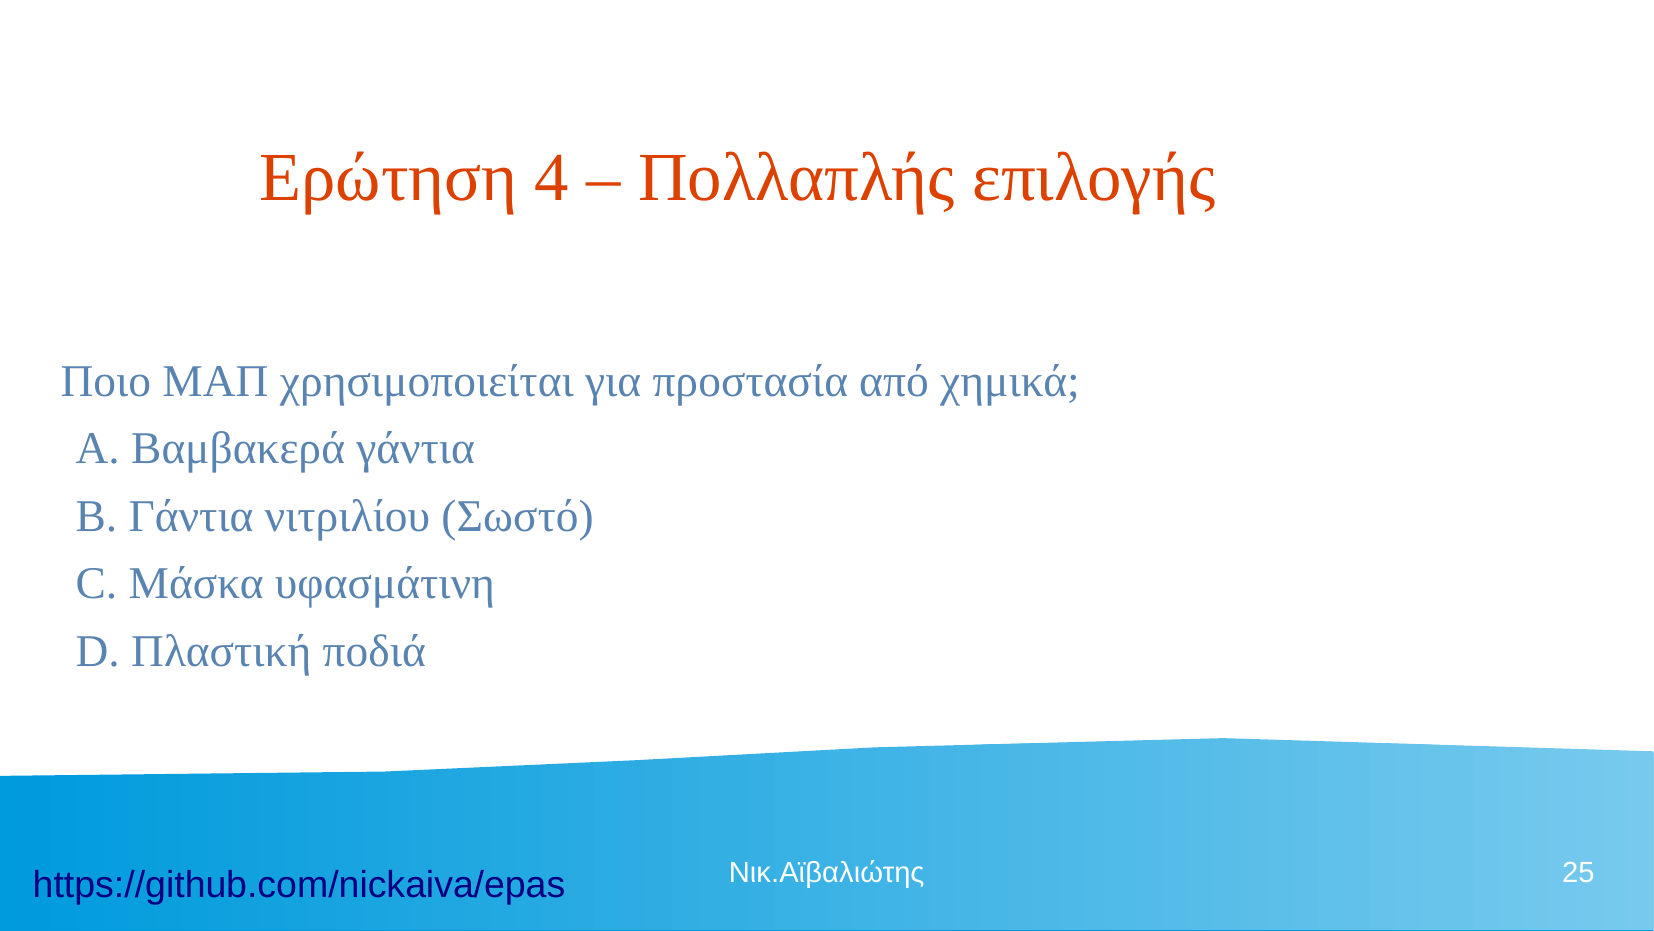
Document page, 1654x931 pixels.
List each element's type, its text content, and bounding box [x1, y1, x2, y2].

title Ερώτηση 4 – Πολλαπλής επιλογής [0, 0, 1477, 355]
list Ποιο ΜΑΠ χρησιμοποιείται για προστασία από χημικά; A. Βαμβακερά γάντια B. Γάντια νιτριλίου (Σωστό) C. Μάσκα υφασμάτινη D. Πλαστική ποδιά [29, 295, 1565, 680]
